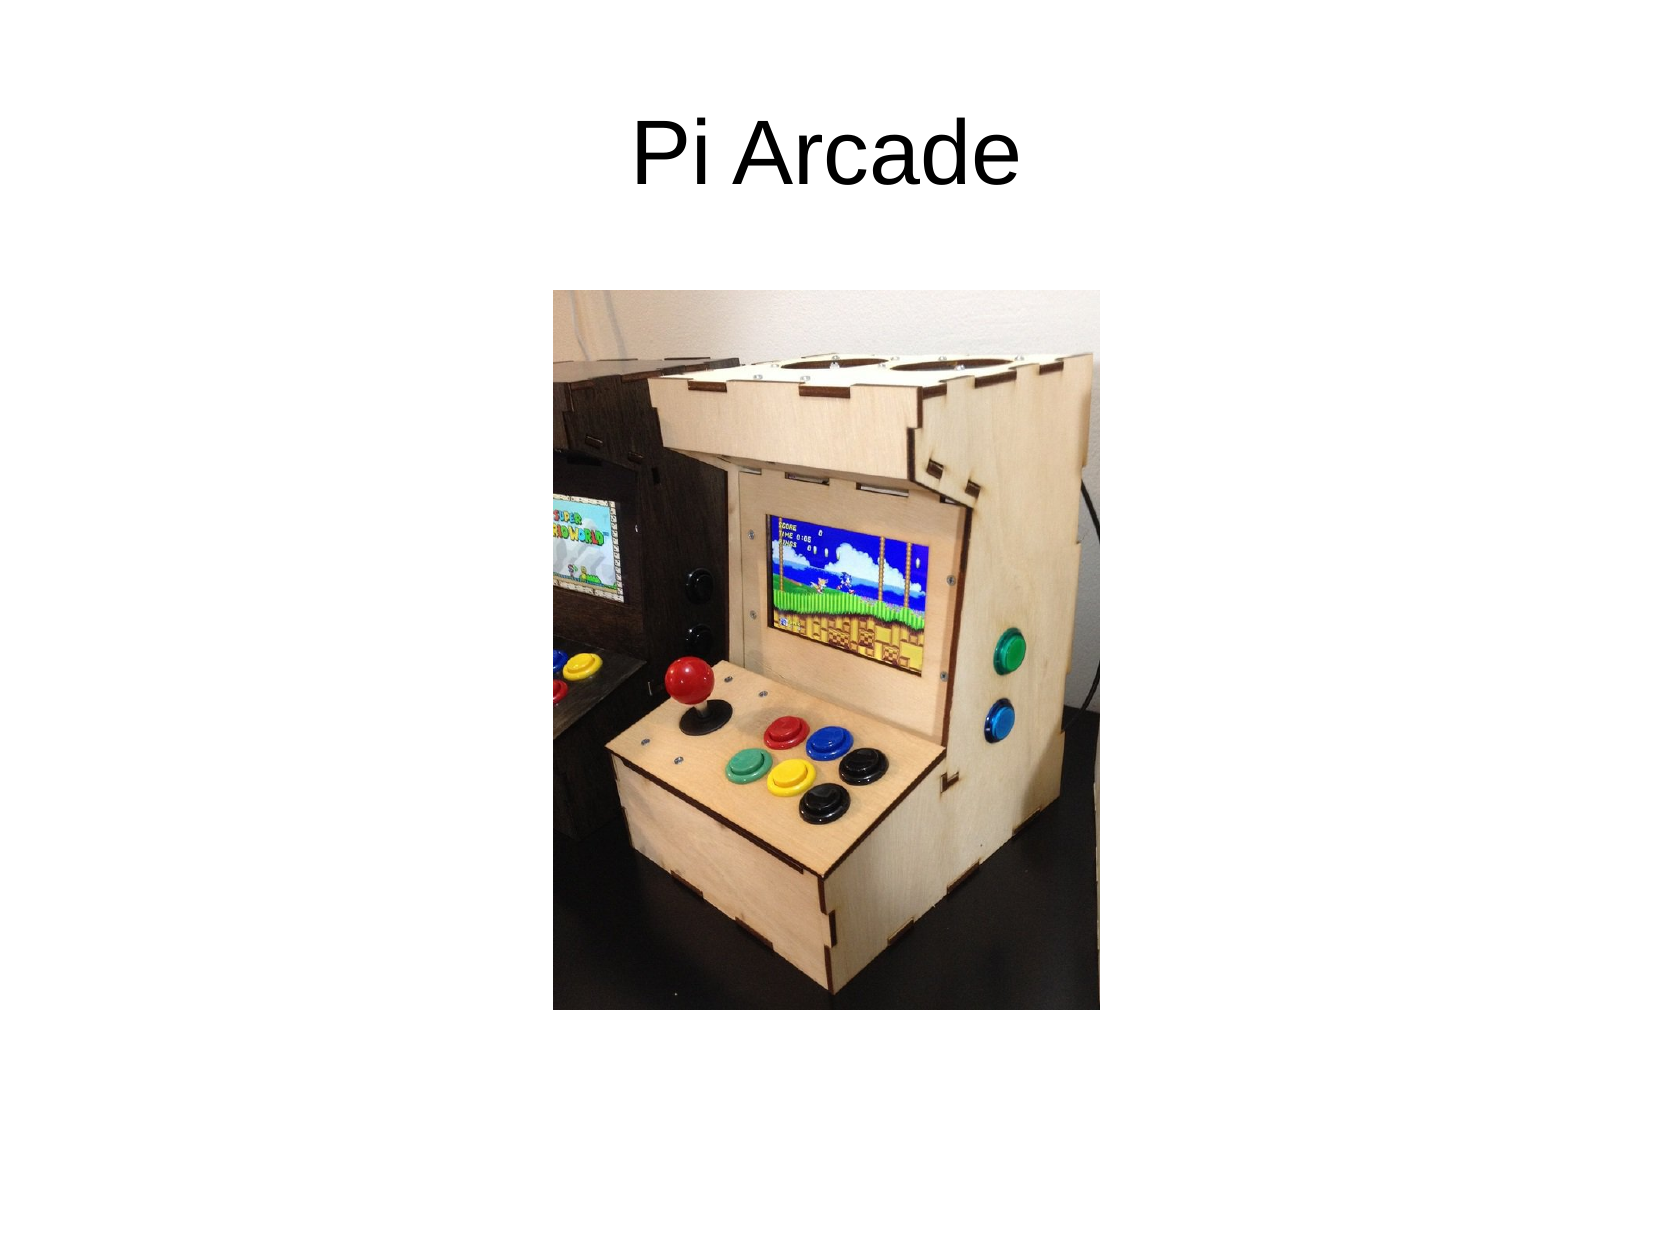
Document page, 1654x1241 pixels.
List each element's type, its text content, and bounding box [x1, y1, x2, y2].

picture [553, 290, 1100, 1010]
title Pi Arcade [82, 49, 1571, 257]
